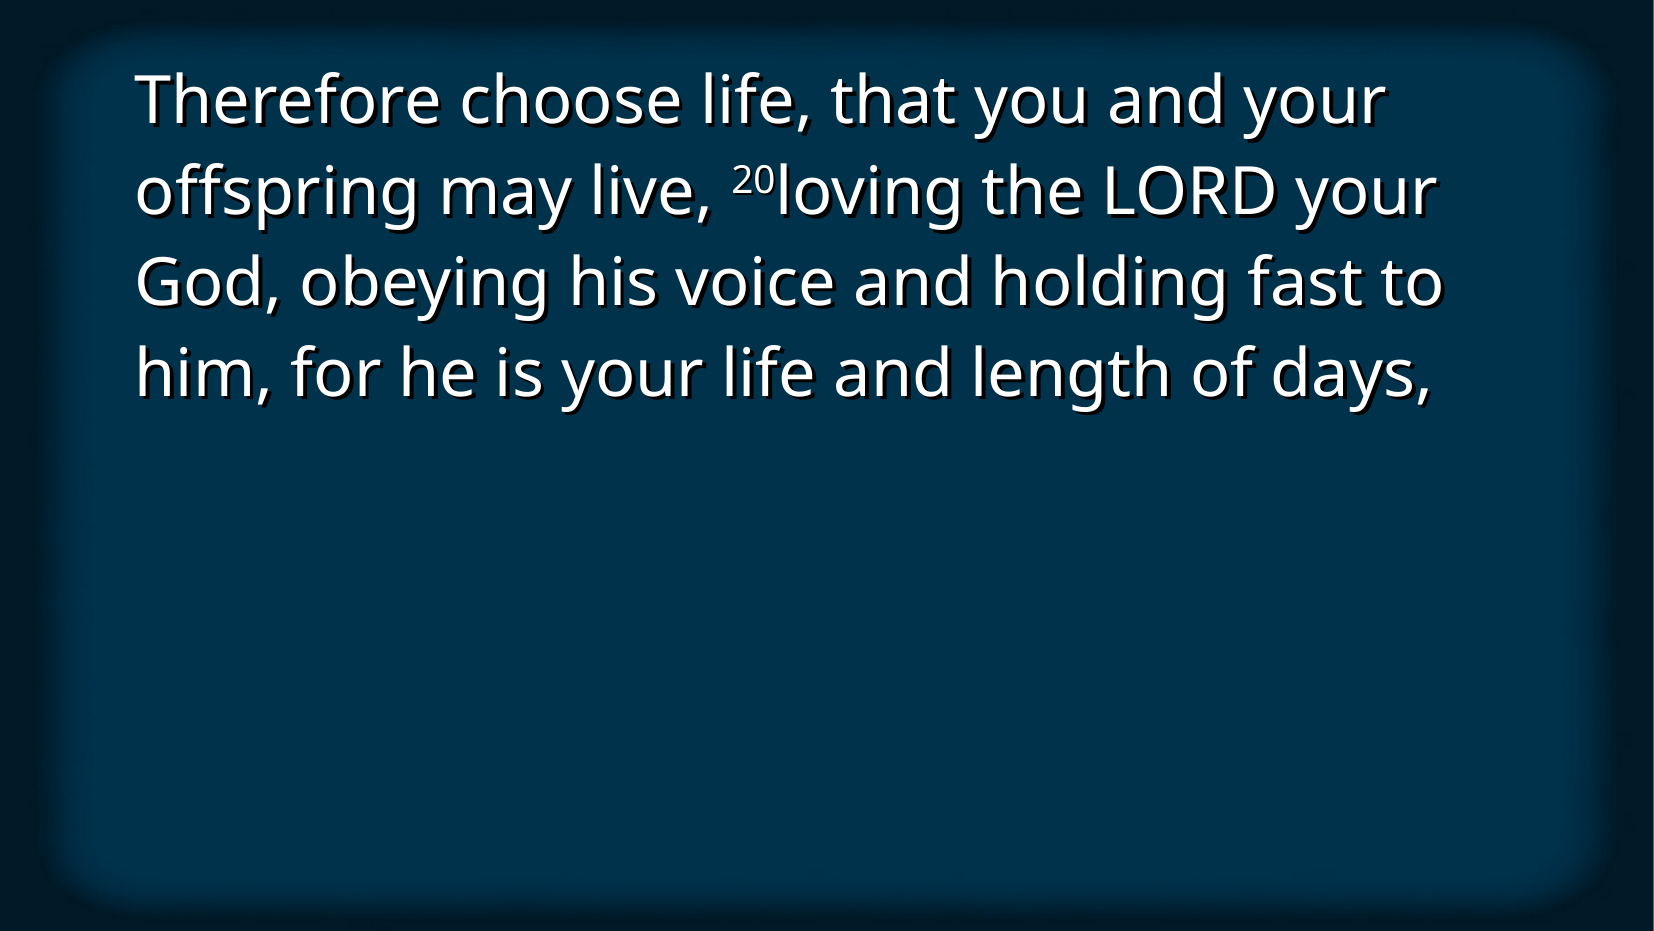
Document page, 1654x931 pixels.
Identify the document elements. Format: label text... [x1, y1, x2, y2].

picture [0, 0, 1654, 931]
text_box Therefore choose life, that you and your offspring may live, 20loving the LORD your God, obeying his voice and holding fast to him, for he is your life and length of days, [120, 45, 1561, 415]
